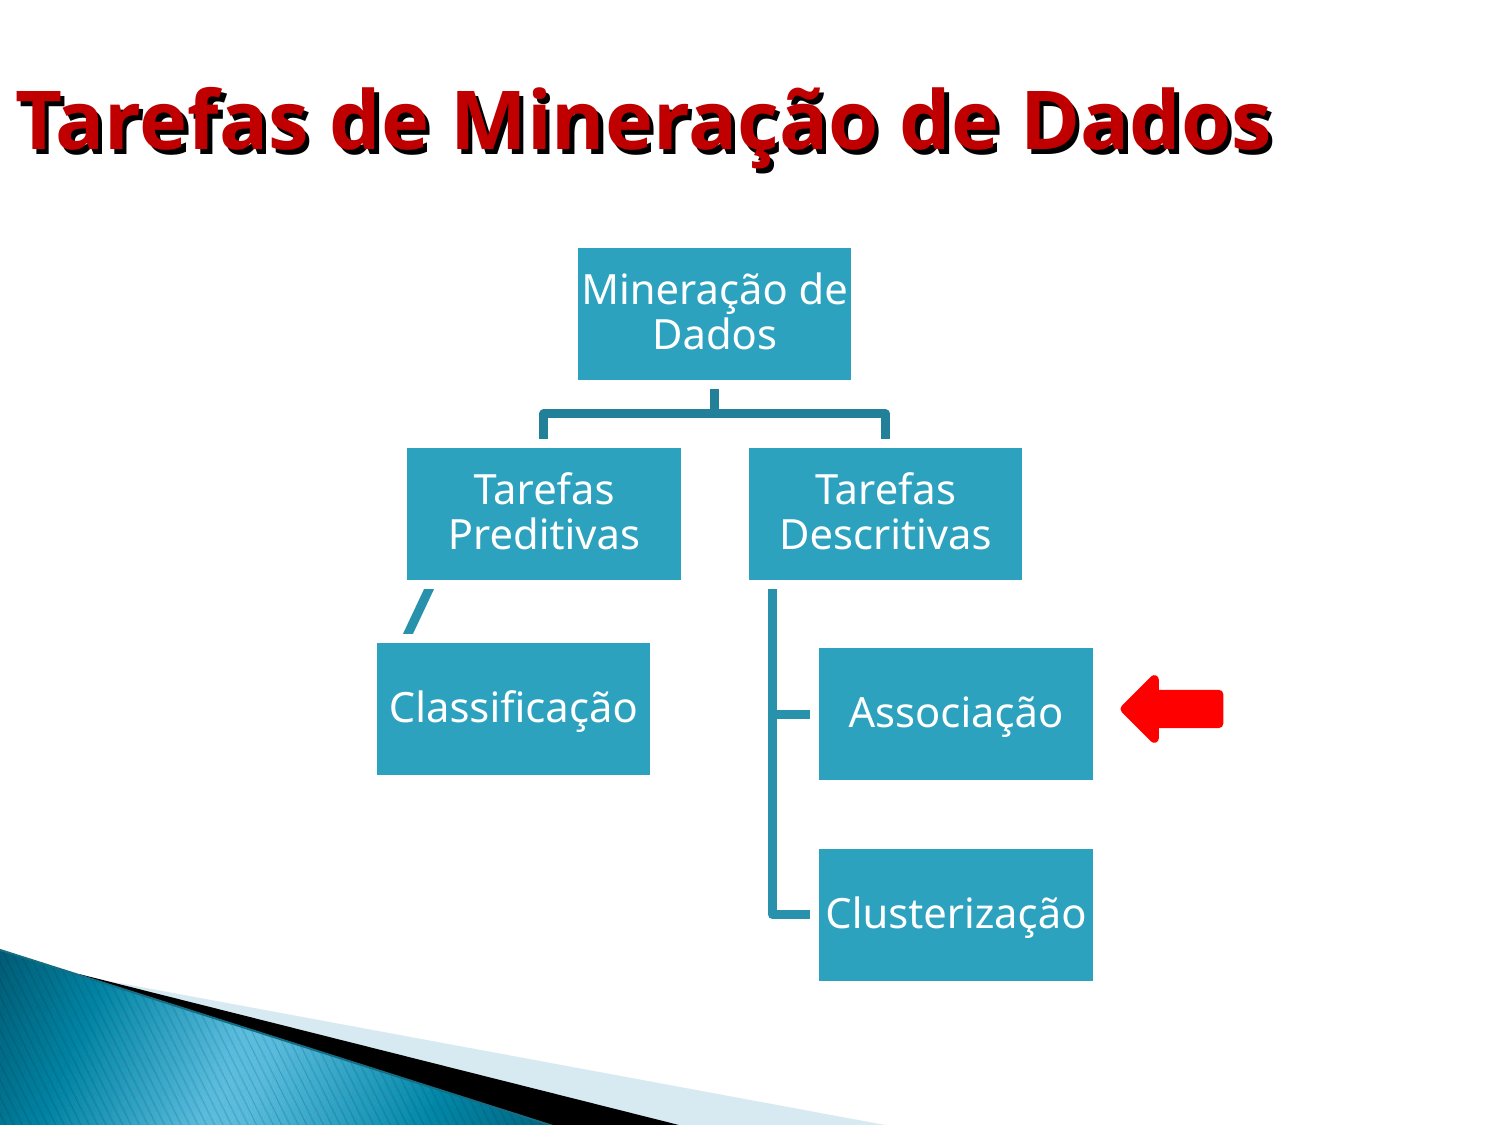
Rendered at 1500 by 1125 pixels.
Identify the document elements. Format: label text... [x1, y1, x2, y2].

text_box Associação [814, 643, 1098, 785]
picture [69, 992, 411, 1125]
text_box Classificação [372, 638, 655, 780]
text_box Tarefas Preditivas [402, 443, 686, 585]
text_box Tarefas Descritivas [744, 443, 1027, 585]
text_box [1125, 679, 1219, 739]
text_box Clusterização [814, 844, 1098, 986]
text_box Mineração de Dados [573, 243, 856, 385]
title Tarefas de Mineração de Dados [0, 23, 1500, 212]
